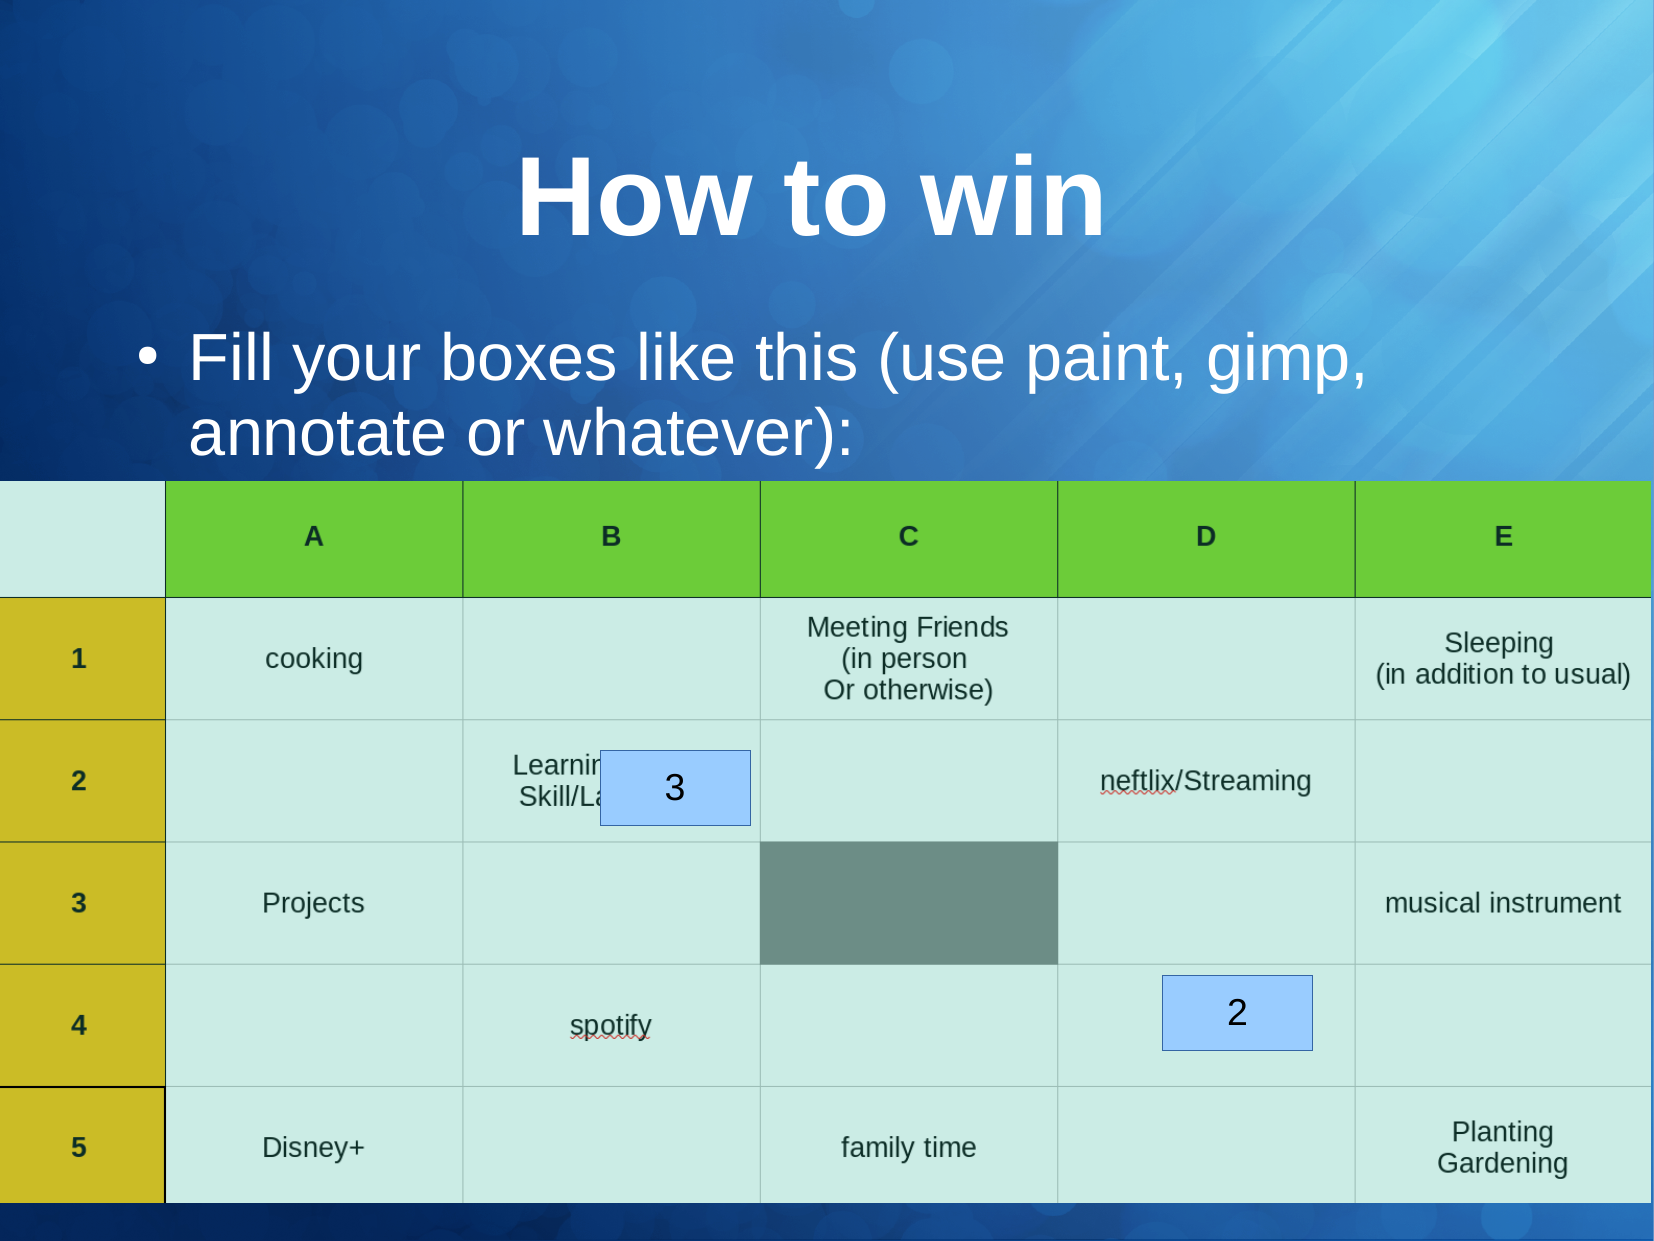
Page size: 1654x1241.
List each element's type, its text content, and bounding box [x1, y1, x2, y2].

text_box 3 [600, 750, 751, 826]
text_box 2 [1162, 975, 1313, 1051]
picture [0, 0, 1654, 1241]
title How to win [118, 112, 1506, 281]
list Fill your boxes like this (use paint, gimp, annotate or whatever): [118, 319, 1571, 481]
